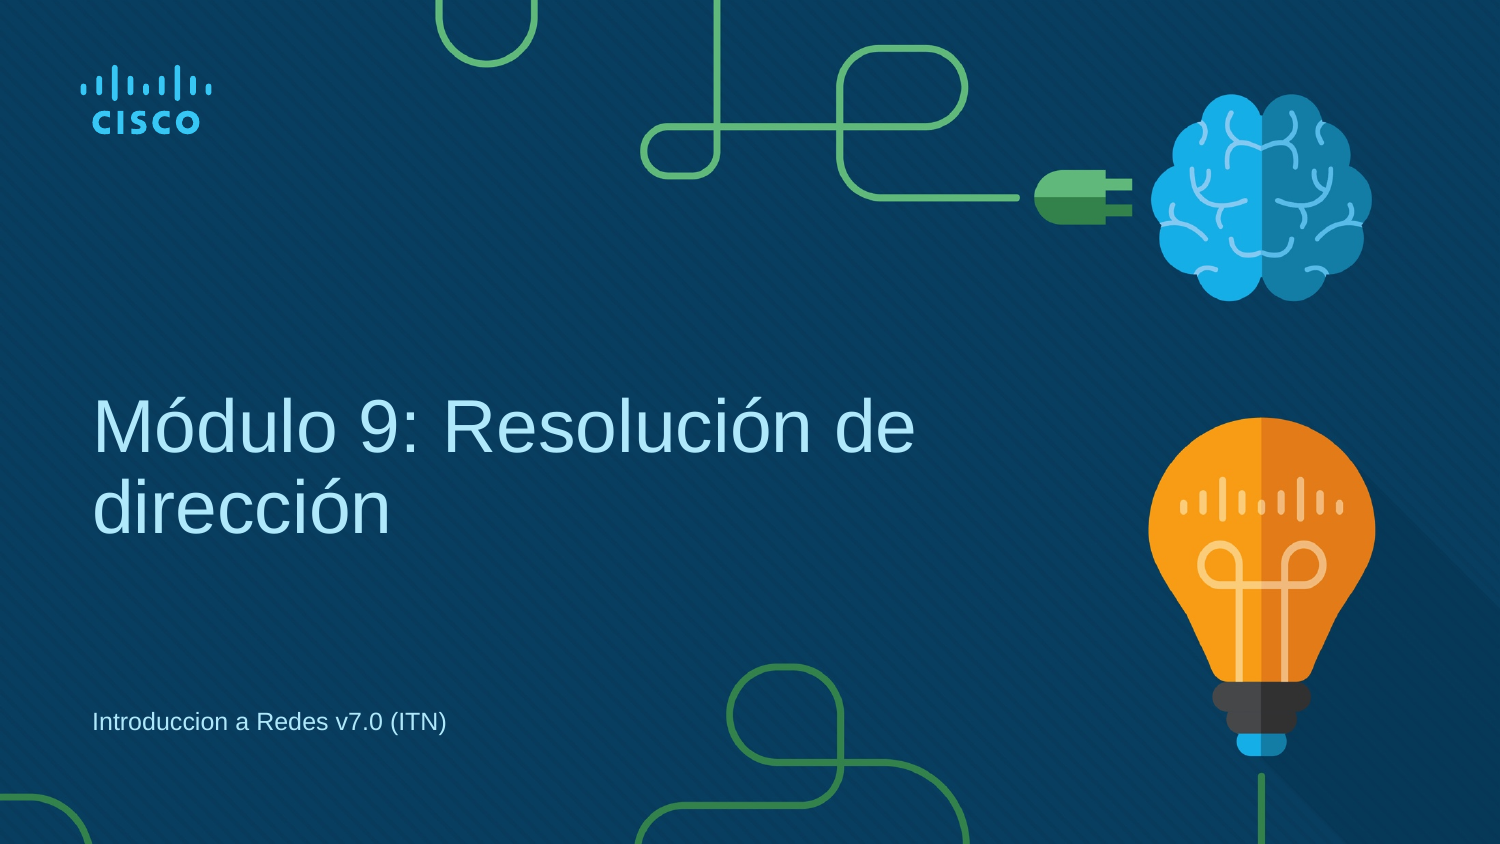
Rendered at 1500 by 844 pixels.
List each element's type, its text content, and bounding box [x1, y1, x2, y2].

subtitle Introduccion a Redes v7.0 (ITN) [77, 624, 466, 773]
title Módulo 9: Resolución de dirección [77, 380, 1172, 558]
picture [0, 0, 1500, 844]
